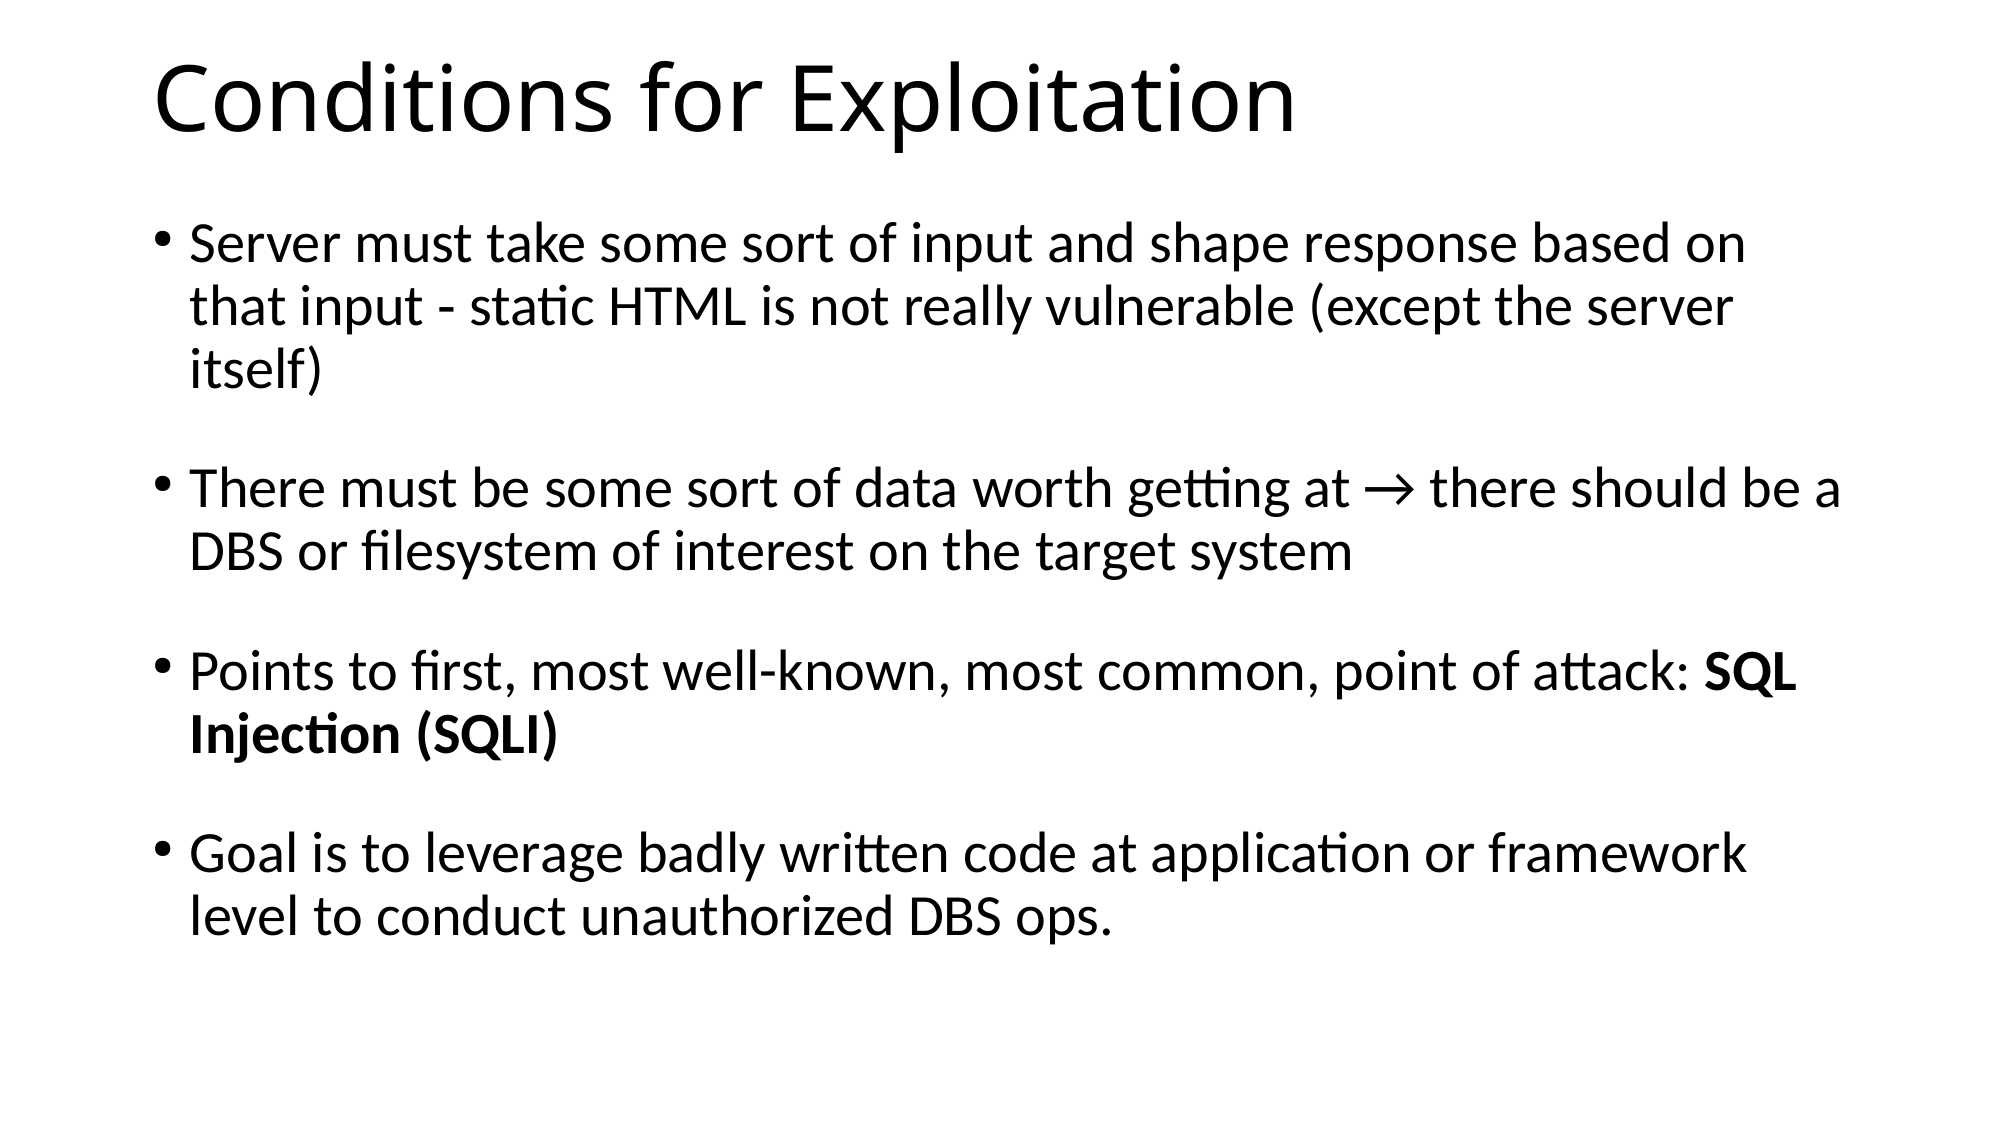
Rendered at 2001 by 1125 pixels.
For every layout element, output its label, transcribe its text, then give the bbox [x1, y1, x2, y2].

list Server must take some sort of input and shape response based on that input - static HTML is not really vulnerable (except the server itself) There must be some sort of data worth getting at → there should be a DBS or filesystem of interest on the target system Points to first, most well-known, most common, point of attack: SQL Injection (SQLI) Goal is to leverage badly written code at application or framework level to conduct unauthorized DBS ops. [137, 204, 1863, 919]
title Conditions for Exploitation [137, 42, 1863, 163]
